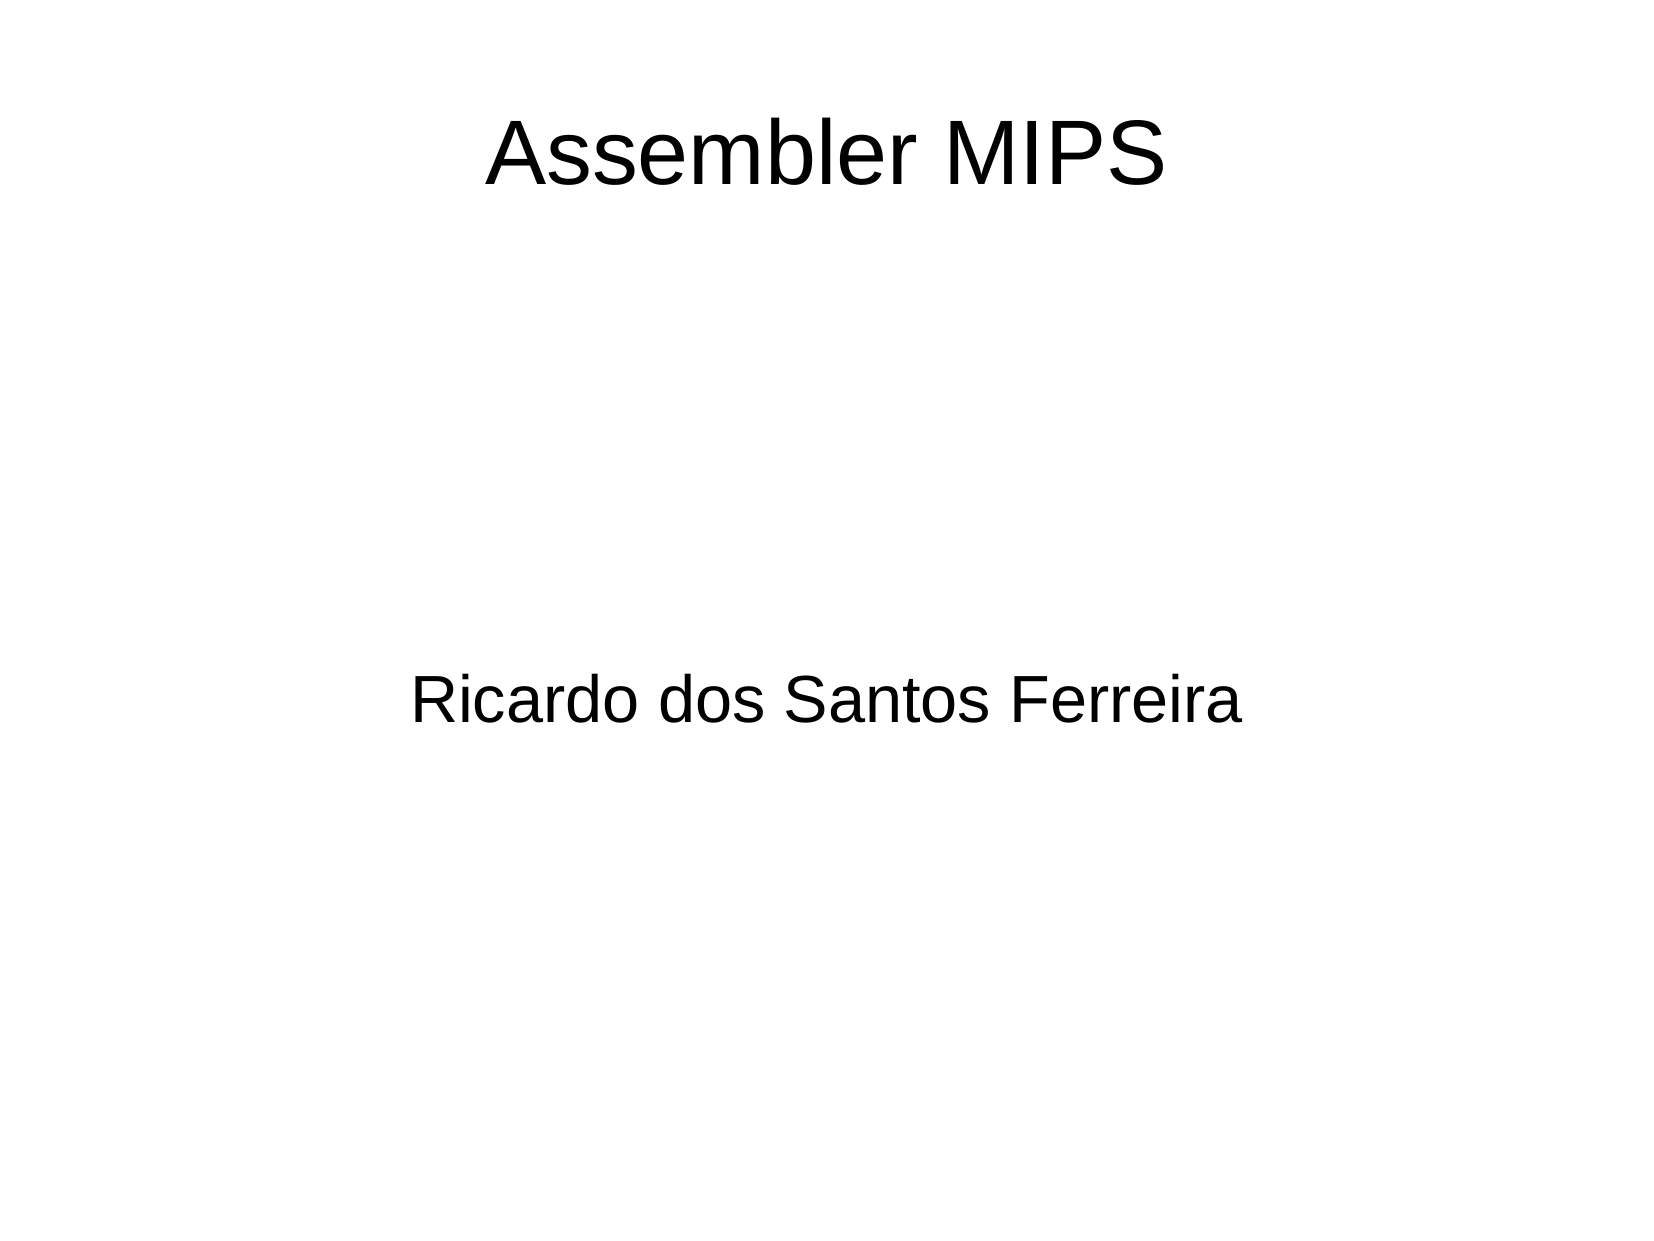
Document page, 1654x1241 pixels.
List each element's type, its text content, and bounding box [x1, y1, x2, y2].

subtitle Ricardo dos Santos Ferreira [82, 297, 1571, 1102]
title Assembler MIPS [82, 56, 1571, 250]
